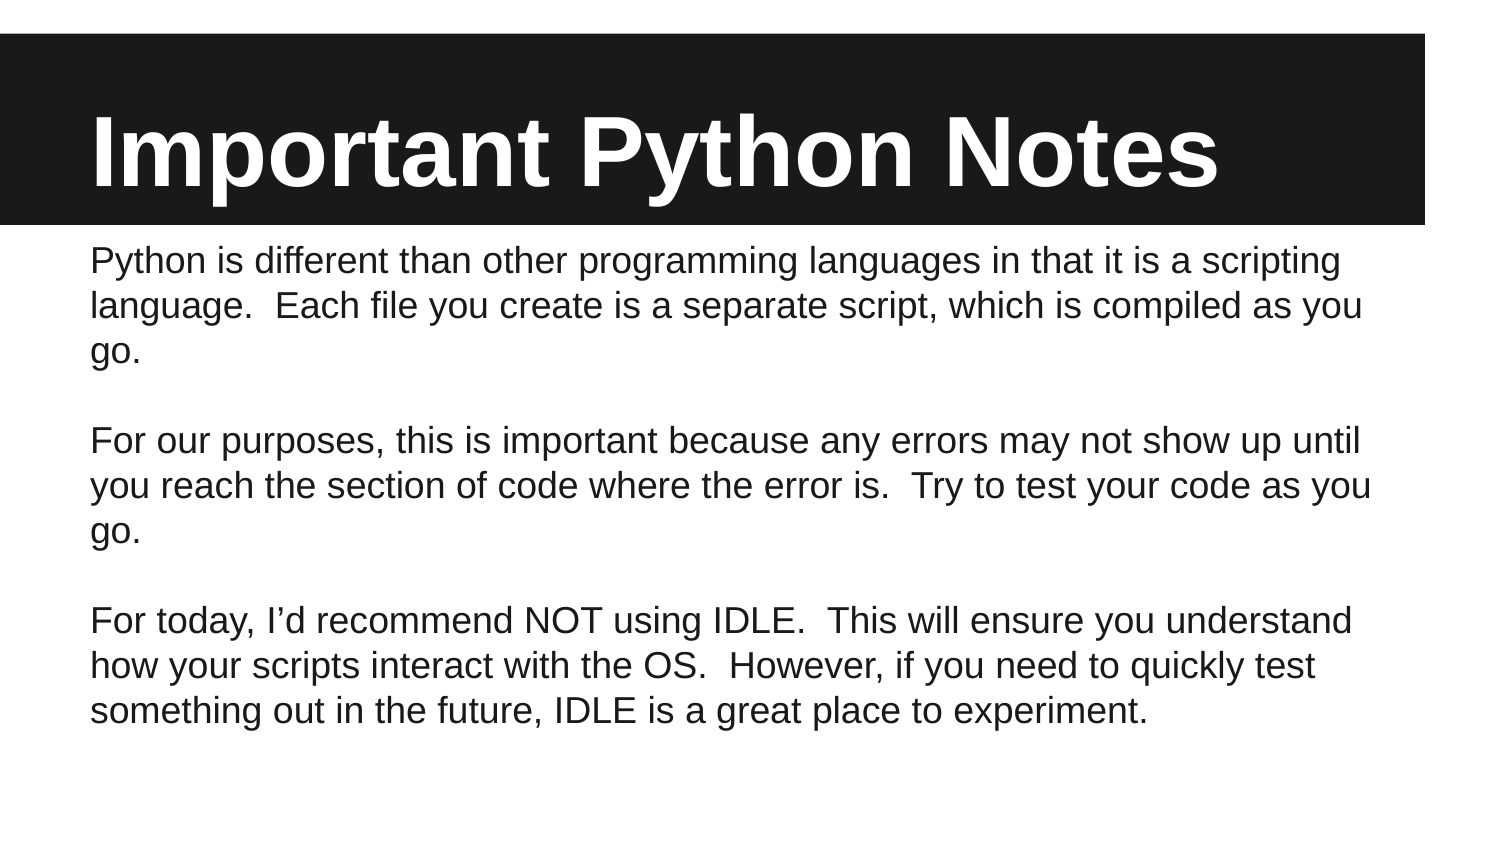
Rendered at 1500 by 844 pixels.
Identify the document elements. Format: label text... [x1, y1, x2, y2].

title Important Python Notes [75, 33, 1425, 221]
list Python is different than other programming languages in that it is a scripting language. Each file you create is a separate script, which is compiled as you go. For our purposes, this is important because any errors may not show up until you reach the section of code where the error is. Try to test your code as you go. For today, I’d recommend NOT using IDLE. This will ensure you understand how your scripts interact with the OS. However, if you need to quickly test something out in the future, IDLE is a great place to experiment. [75, 221, 1426, 838]
